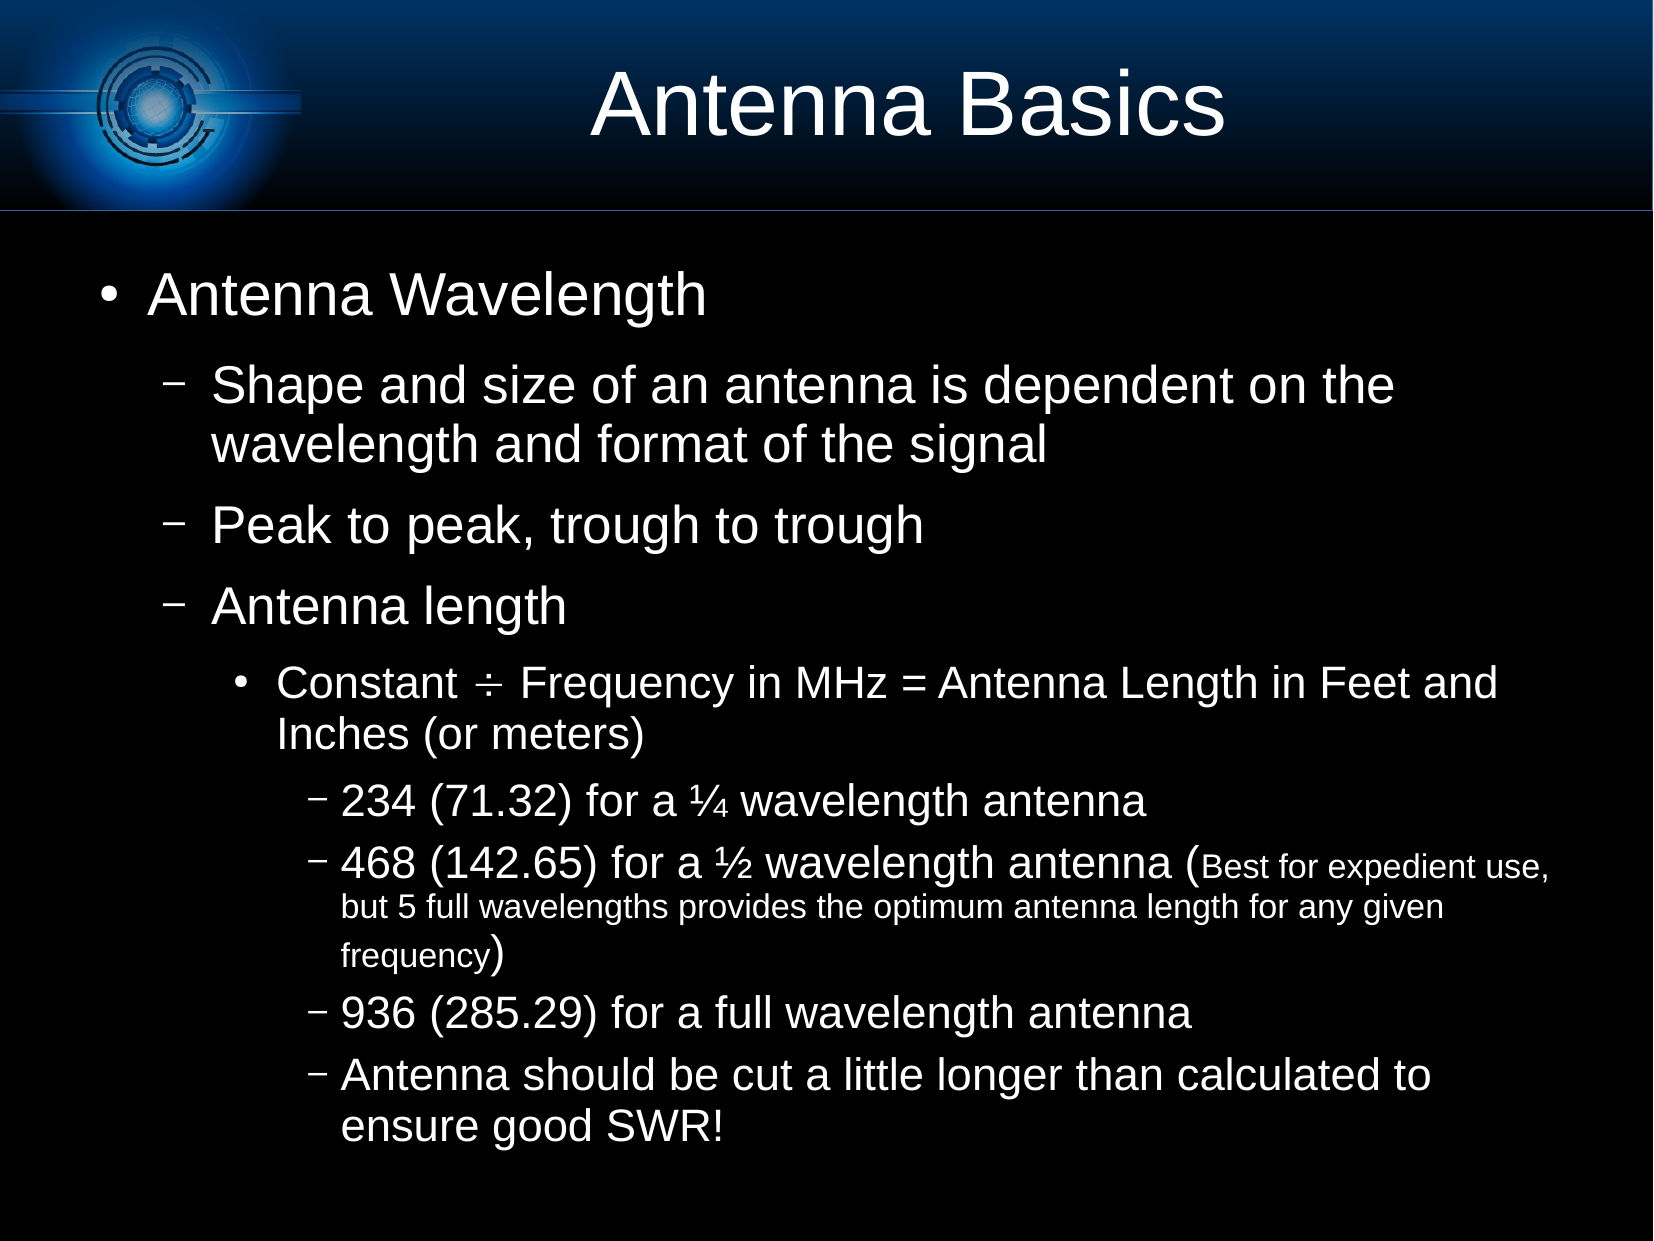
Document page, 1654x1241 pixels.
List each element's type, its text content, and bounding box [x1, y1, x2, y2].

picture [0, 87, 301, 210]
list Antenna Wavelength Shape and size of an antenna is dependent on the wavelength and format of the signal Peak to peak, trough to trough Antenna length Constant  Frequency in MHz = Antenna Length in Feet and Inches (or meters) 234 (71.32) for a ¼ wavelength antenna 468 (142.65) for a ½ wavelength antenna (Best for expedient use, but 5 full wavelengths provides the optimum antenna length for any given frequency) 936 (285.29) for a full wavelength antenna Antenna should be cut a little longer than calculated to ensure good SWR! [82, 260, 1571, 1156]
title Antenna Basics [165, 0, 1653, 208]
